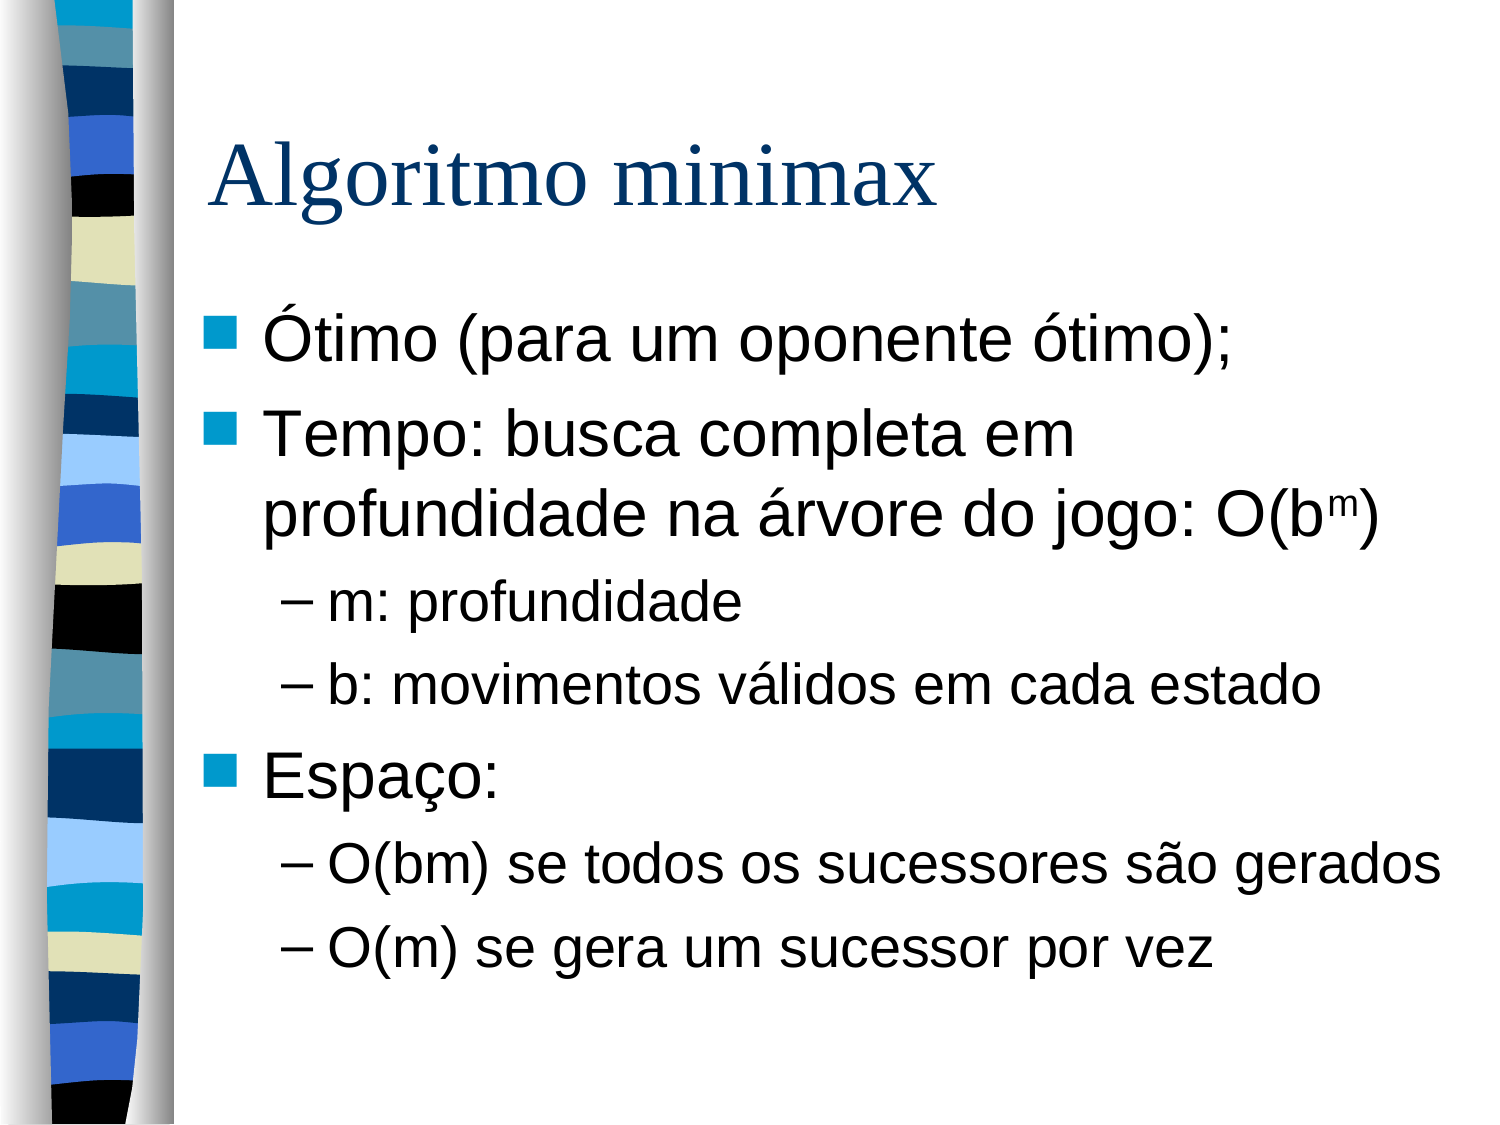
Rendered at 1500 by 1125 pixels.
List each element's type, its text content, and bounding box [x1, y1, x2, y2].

title Algoritmo minimax [192, 74, 1468, 263]
list Ótimo (para um oponente ótimo); Tempo: busca completa em profundidade na árvore do jogo: O(bm) m: profundidade b: movimentos válidos em cada estado Espaço: O(bm) se todos os sucessores são gerados O(m) se gera um sucessor por vez [192, 287, 1468, 1000]
